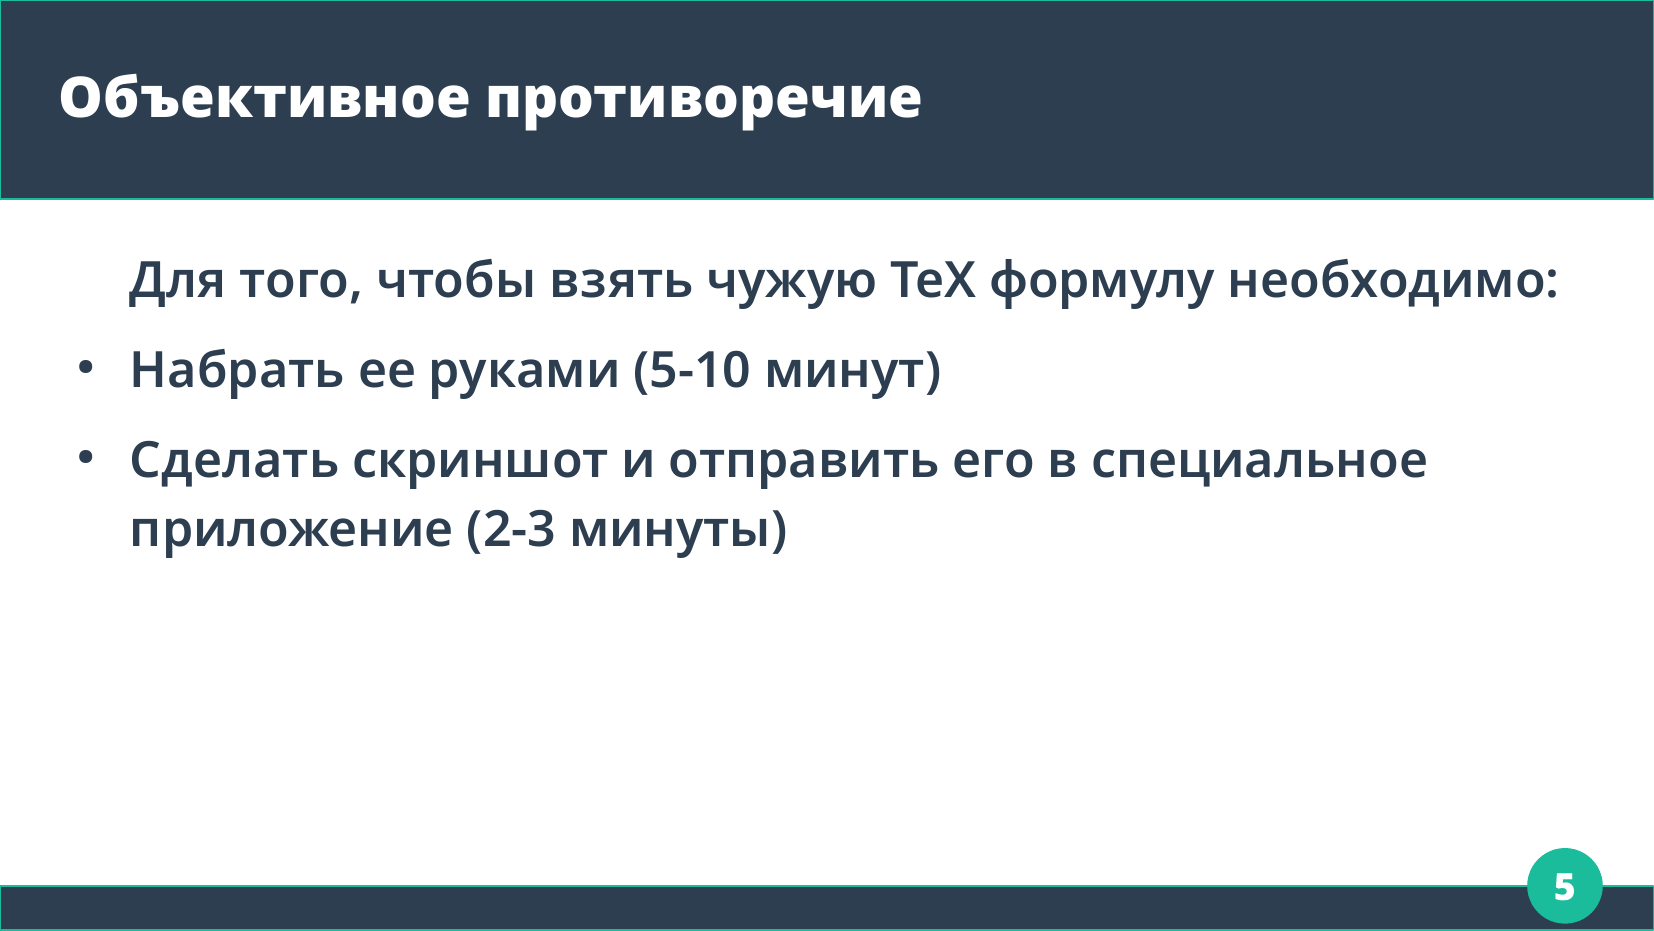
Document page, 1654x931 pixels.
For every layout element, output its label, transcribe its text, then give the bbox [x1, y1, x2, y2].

list Для того, чтобы взять чужую TeX формулу необходимо: Набрать ее руками (5-10 минут) Сделать скриншот и отправить его в специальное приложение (2-3 минуты) [59, 243, 1595, 864]
title Объективное противоречие [59, 37, 1595, 156]
